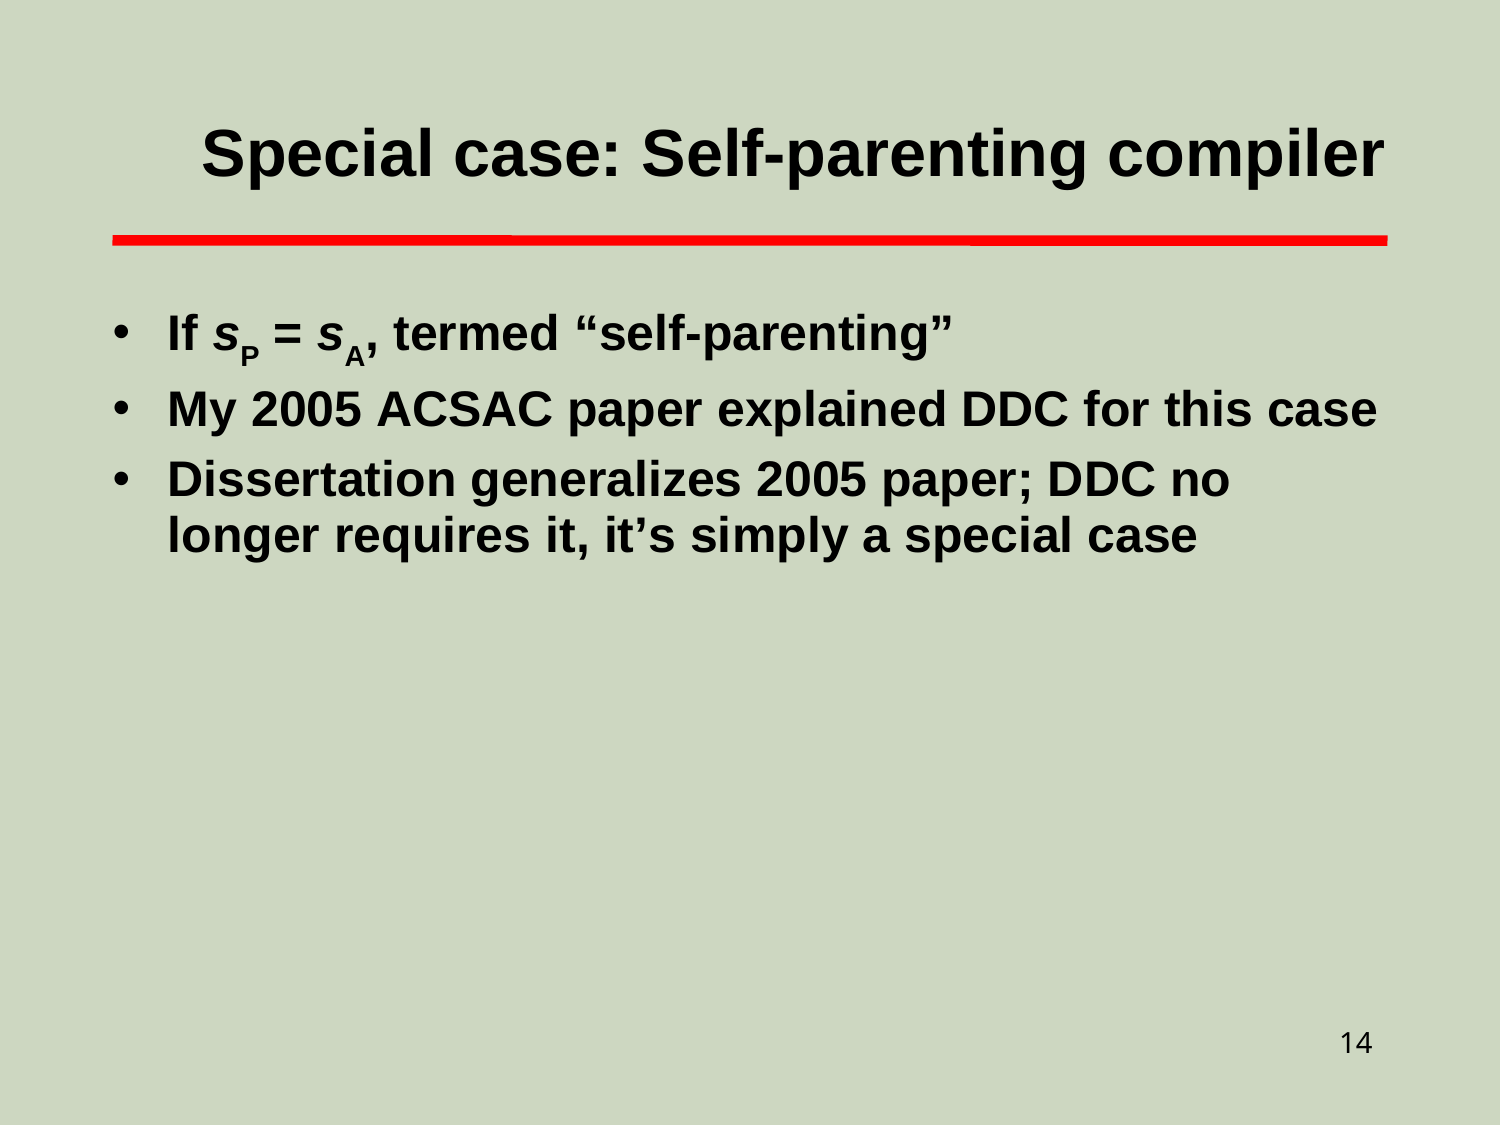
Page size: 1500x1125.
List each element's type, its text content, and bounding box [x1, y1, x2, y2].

list If sP = sA, termed “self-parenting” My 2005 ACSAC paper explained DDC for this case Dissertation generalizes 2005 paper; DDC no longer requires it, it’s simply a special case [112, 299, 1387, 1099]
title Special case: Self-parenting compiler [124, 93, 1387, 216]
